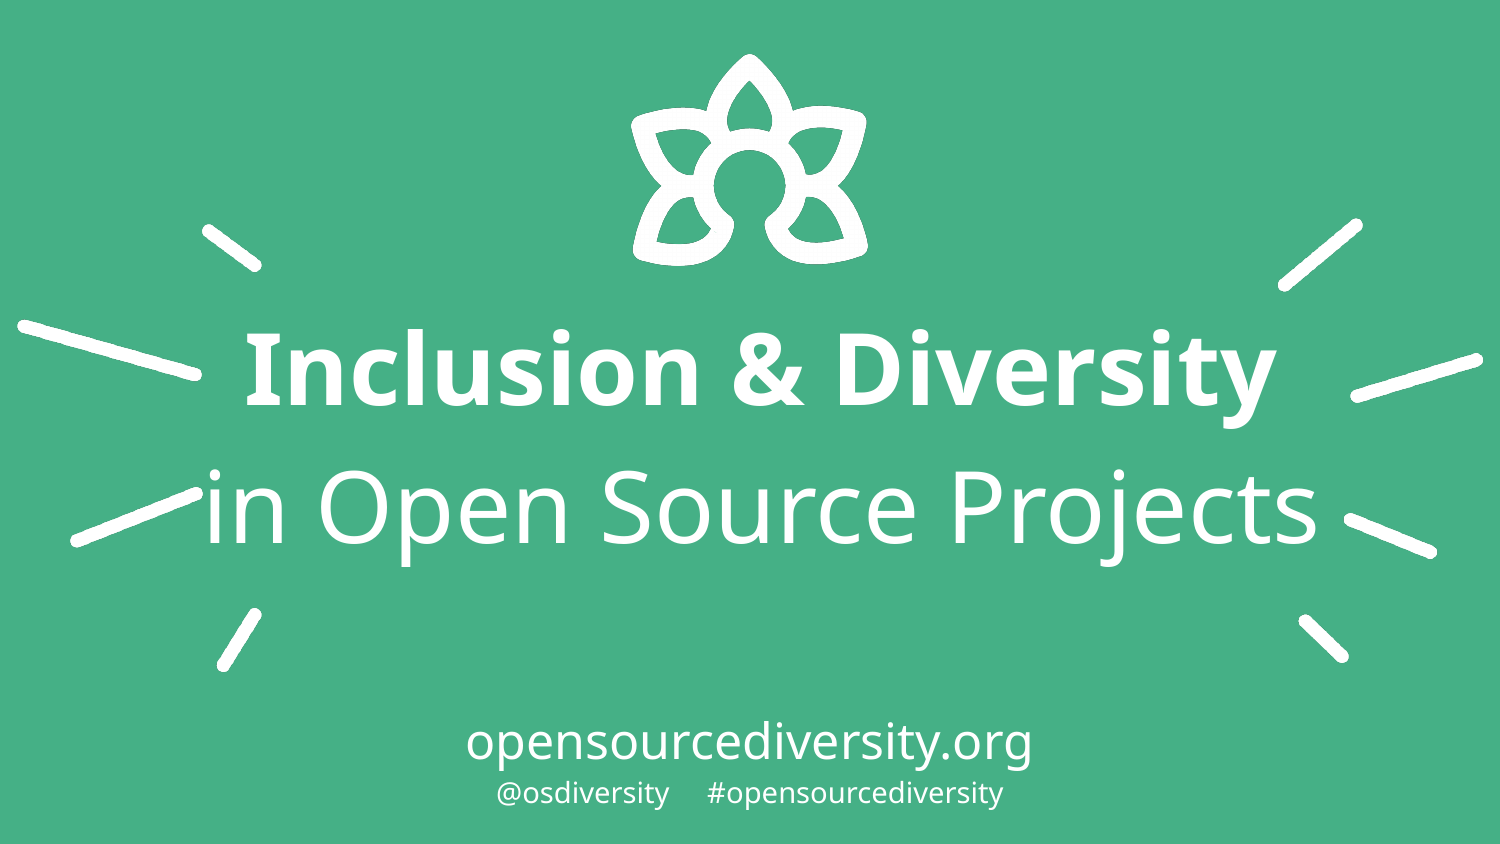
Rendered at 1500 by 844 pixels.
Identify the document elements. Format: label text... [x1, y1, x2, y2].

picture [0, 199, 279, 689]
title Inclusion & Diversity in Open Source Projects [279, 272, 1255, 593]
subtitle opensourcediversity.org @osdiversity #opensourcediversity [51, 685, 1449, 844]
picture [1255, 201, 1500, 691]
picture [631, 54, 868, 266]
